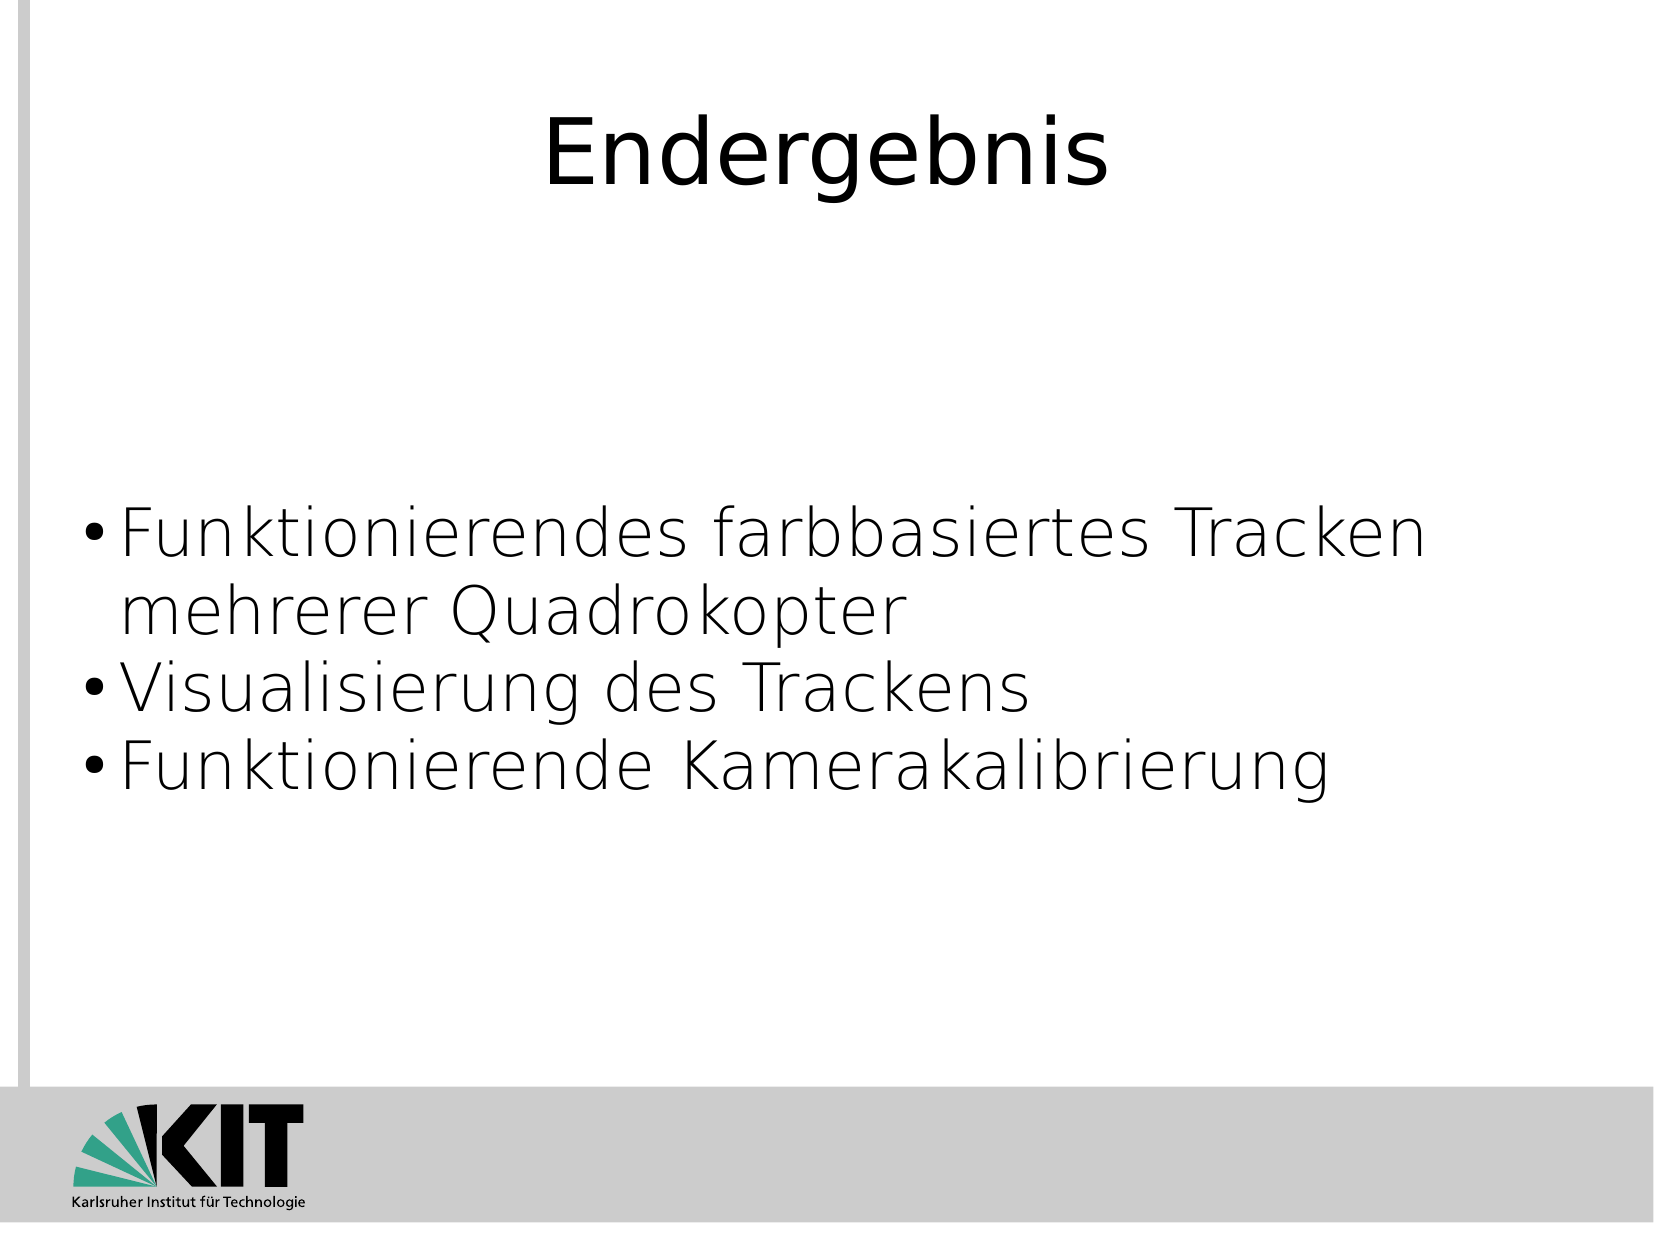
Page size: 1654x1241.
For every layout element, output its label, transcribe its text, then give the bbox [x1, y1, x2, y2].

subtitle Funktionierendes farbbasiertes Tracken mehrerer Quadrokopter Visualisierung des Trackens Funktionierende Kamerakalibrierung [82, 290, 1571, 1010]
text_box [0, 1086, 1654, 1223]
title Endergebnis [82, 49, 1571, 257]
picture [70, 1098, 308, 1217]
